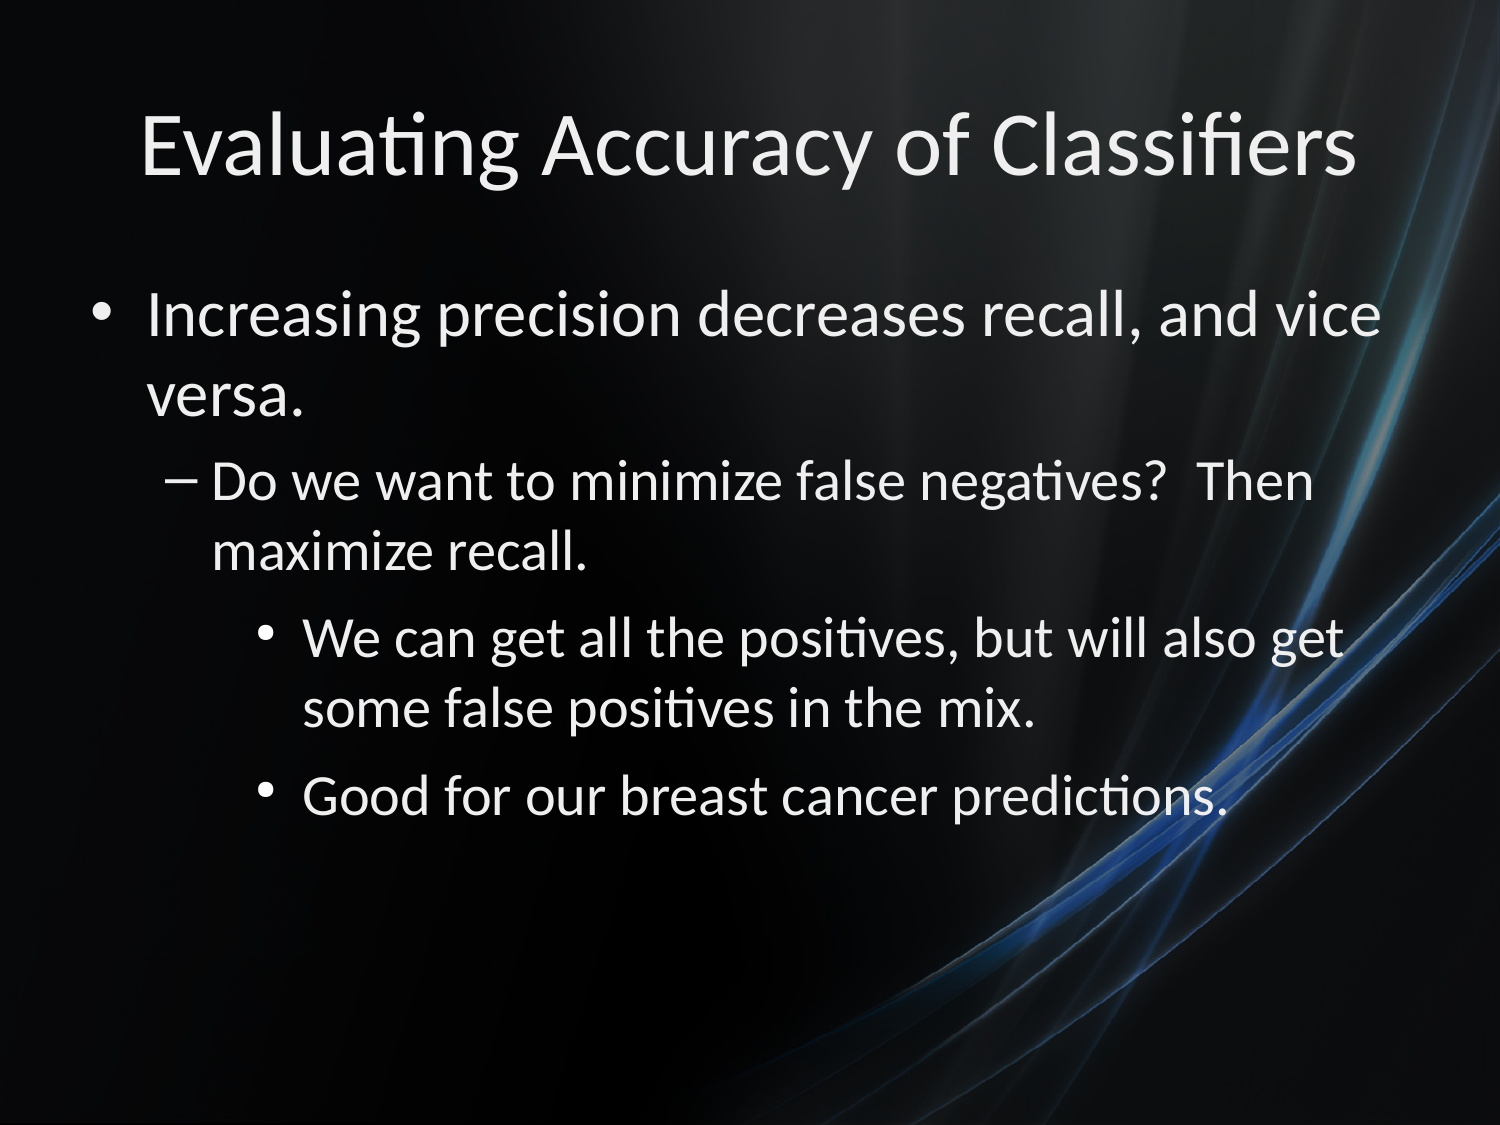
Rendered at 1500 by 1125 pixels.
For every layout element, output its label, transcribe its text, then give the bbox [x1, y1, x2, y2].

picture [0, 0, 1500, 1125]
title Evaluating Accuracy of Classifiers [75, 45, 1425, 233]
list Increasing precision decreases recall, and vice versa. Do we want to minimize false negatives? Then maximize recall. We can get all the positives, but will also get some false positives in the mix. Good for our breast cancer predictions. [75, 262, 1425, 1005]
